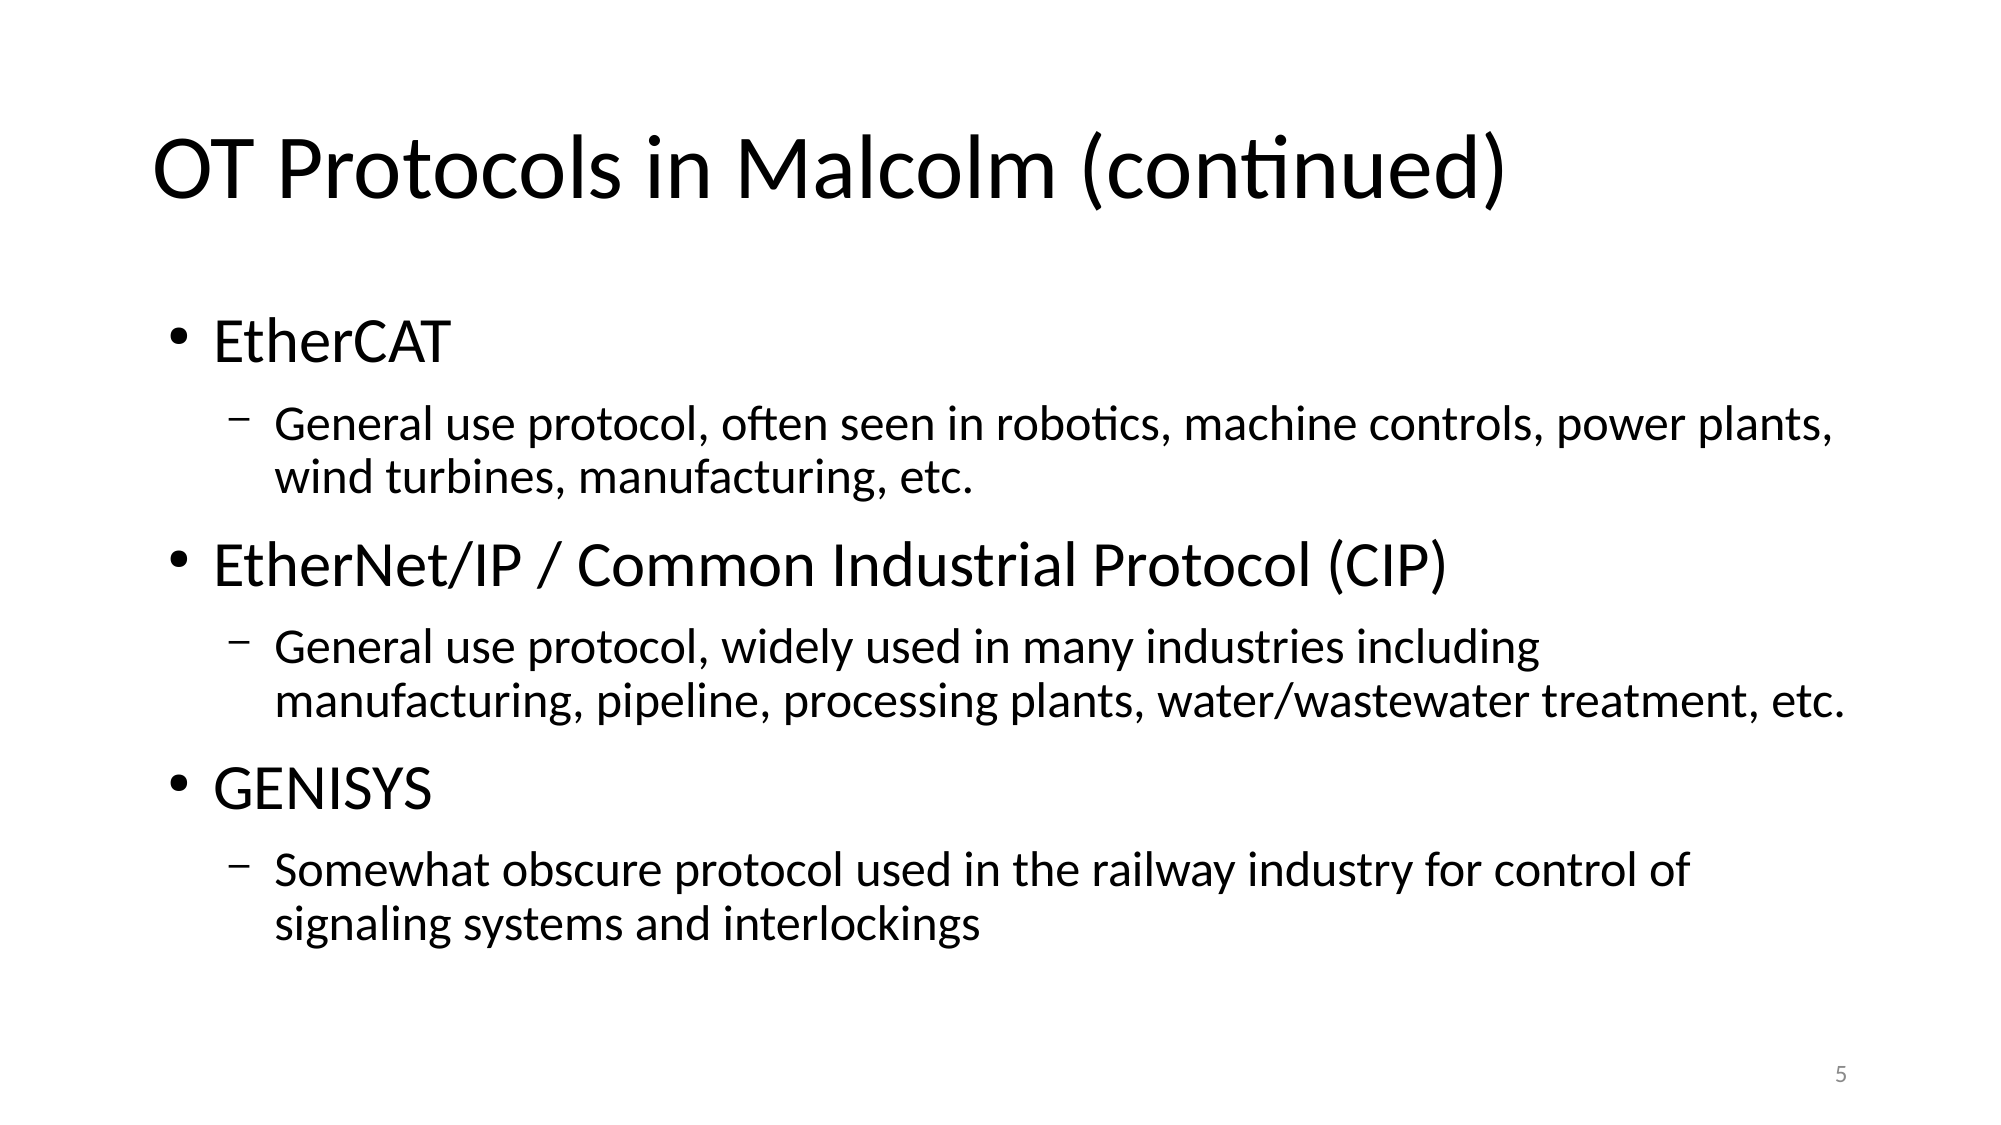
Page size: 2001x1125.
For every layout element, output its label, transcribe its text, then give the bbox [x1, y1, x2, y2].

title OT Protocols in Malcolm (continued) [137, 59, 1863, 278]
list EtherCAT General use protocol, often seen in robotics, machine controls, power plants, wind turbines, manufacturing, etc. EtherNet/IP / Common Industrial Protocol (CIP) General use protocol, widely used in many industries including manufacturing, pipeline, processing plants, water/wastewater treatment, etc. GENISYS Somewhat obscure protocol used in the railway industry for control of signaling systems and interlockings [137, 299, 1863, 1014]
slide_number <number> [1412, 1042, 1863, 1103]
